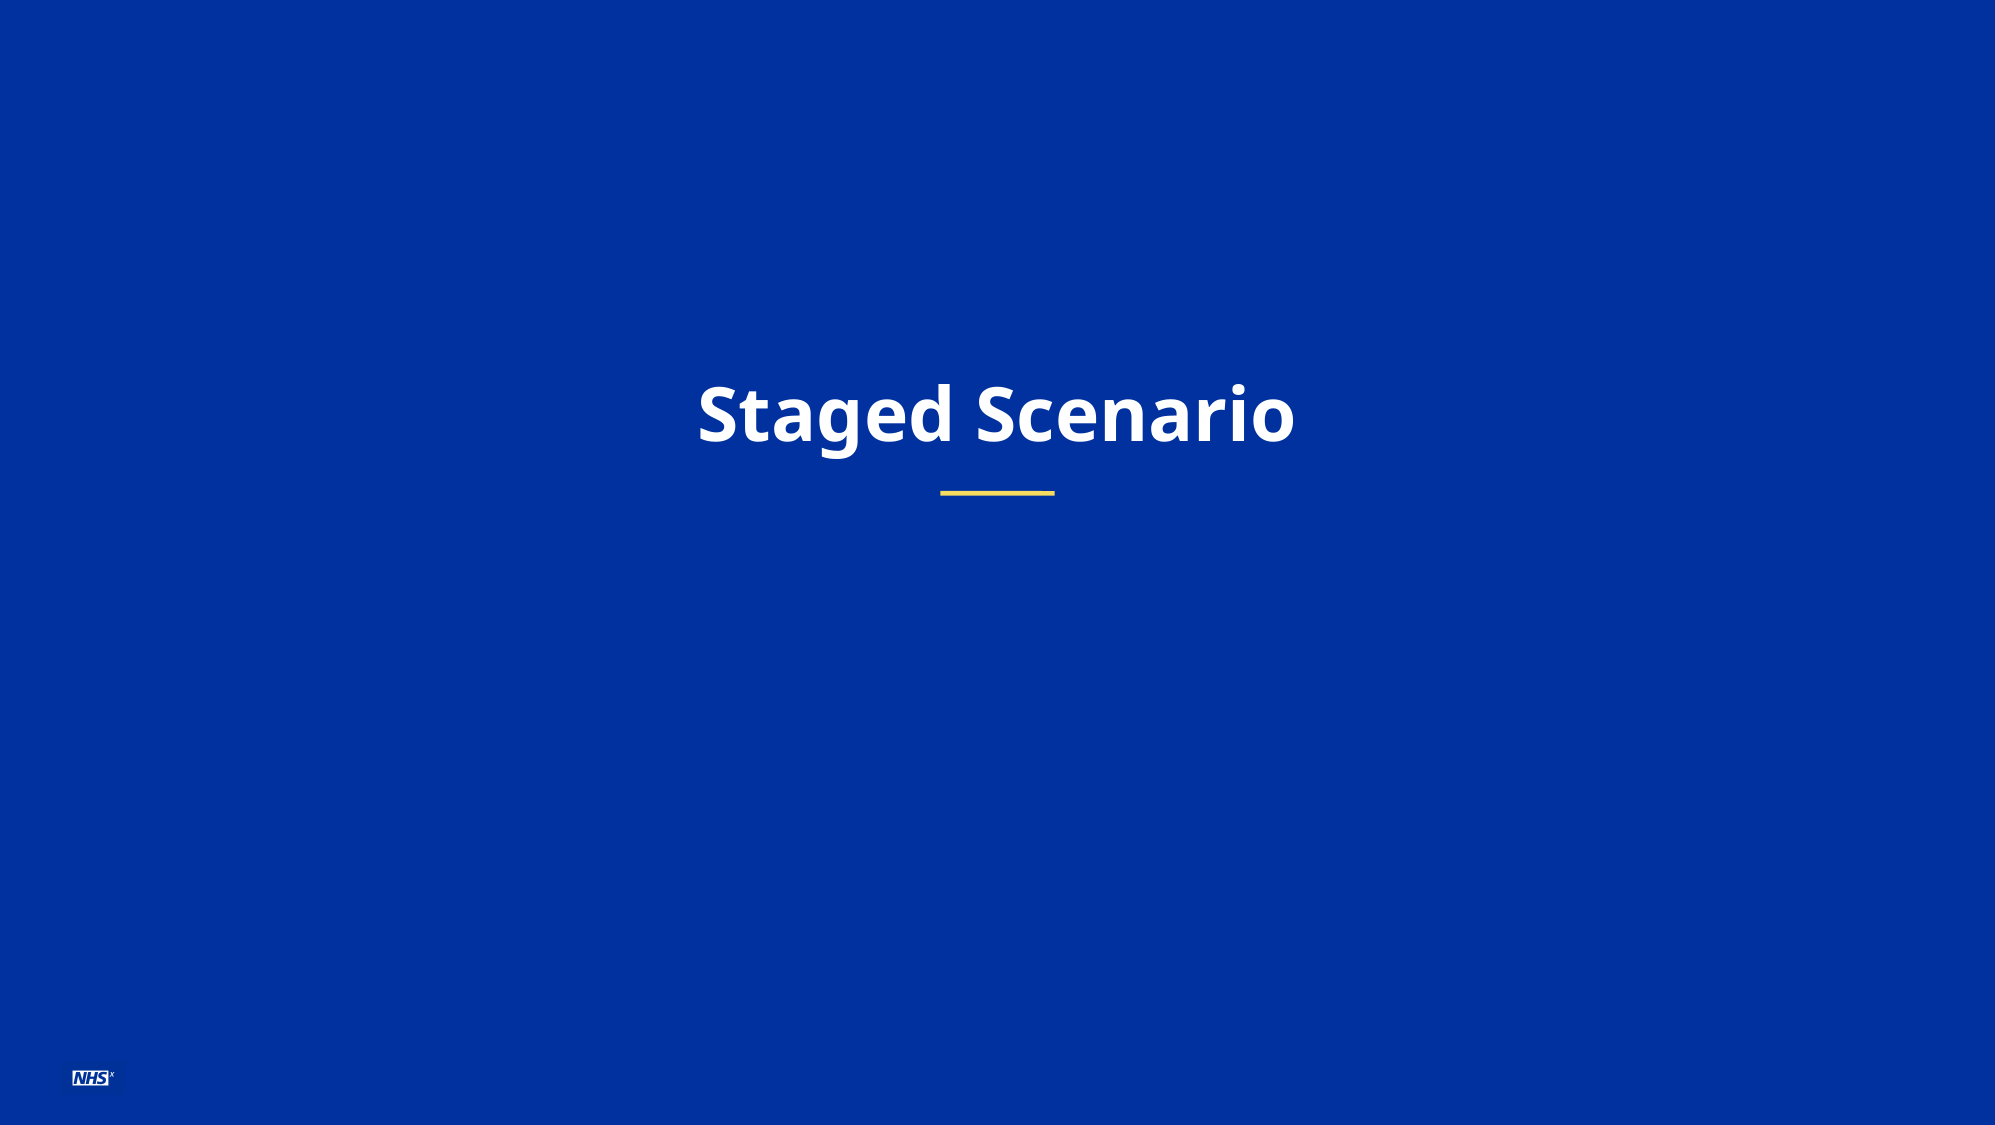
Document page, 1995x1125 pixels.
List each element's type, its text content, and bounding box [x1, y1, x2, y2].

subtitle Staged Scenario [379, 393, 1616, 477]
picture [62, 1061, 125, 1095]
